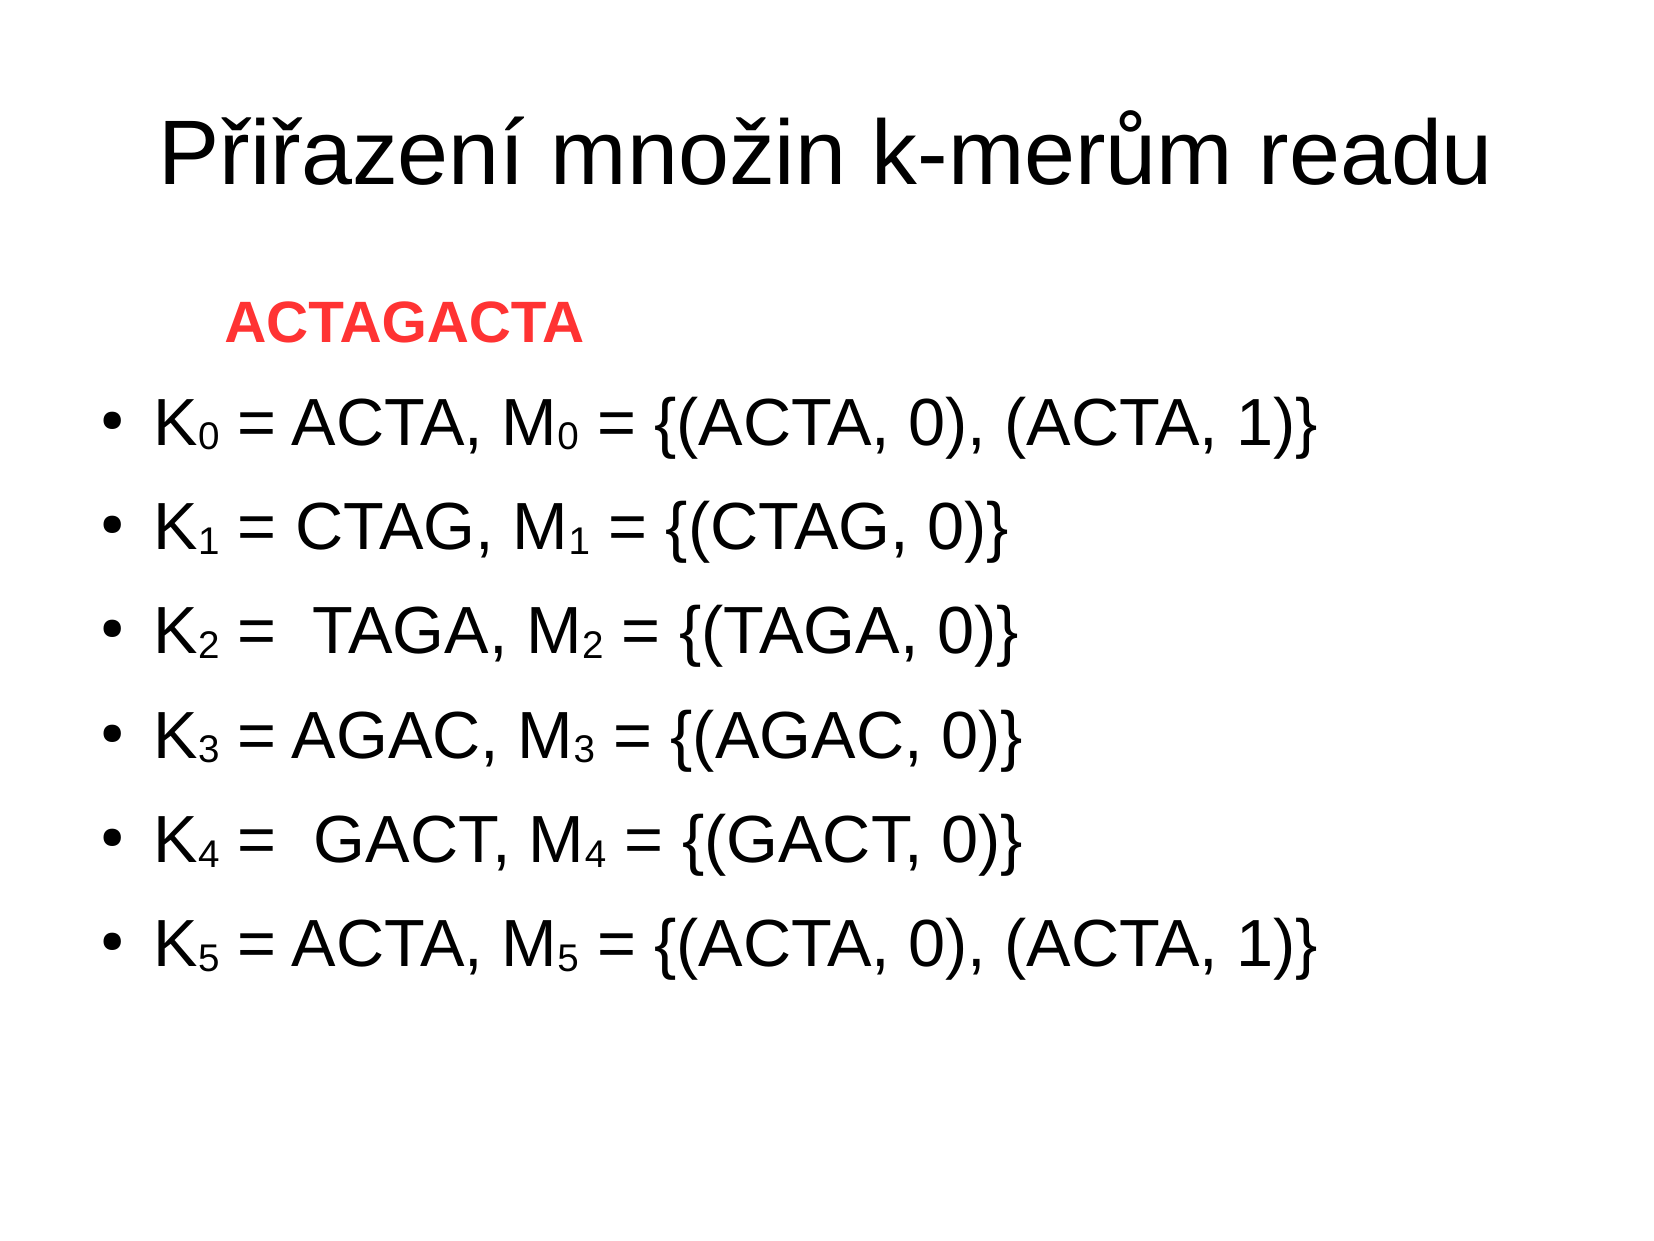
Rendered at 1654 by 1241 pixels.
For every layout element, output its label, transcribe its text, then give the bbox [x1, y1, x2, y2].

list ACTAGACTA K0 = ACTA, M0 = {(ACTA, 0), (ACTA, 1)} K1 = CTAG, M1 = {(CTAG, 0)} K2 = TAGA, M2 = {(TAGA, 0)} K3 = AGAC, M3 = {(AGAC, 0)} K4 = GACT, M4 = {(GACT, 0)} K5 = ACTA, M5 = {(ACTA, 0), (ACTA, 1)} [82, 290, 1571, 1010]
title Přiřazení množin k-merům readu [82, 49, 1571, 257]
